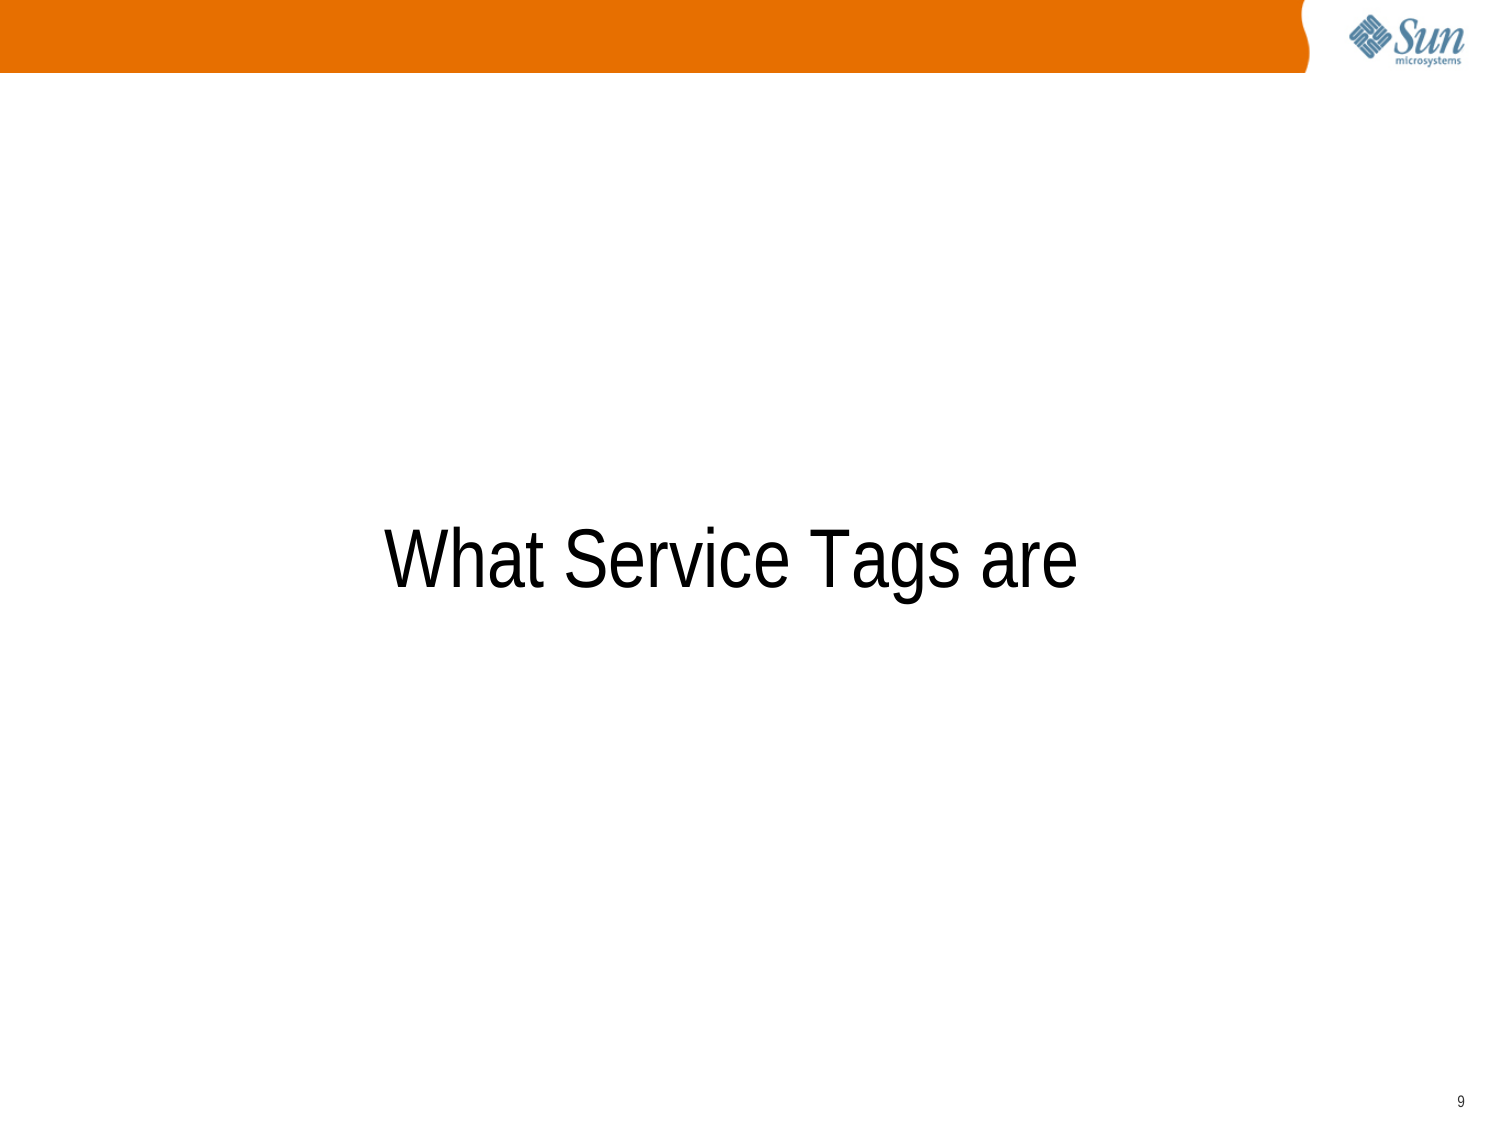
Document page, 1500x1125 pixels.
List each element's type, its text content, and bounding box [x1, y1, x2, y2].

picture [0, 0, 1500, 73]
subtitle What Service Tags are [64, 258, 1401, 1062]
